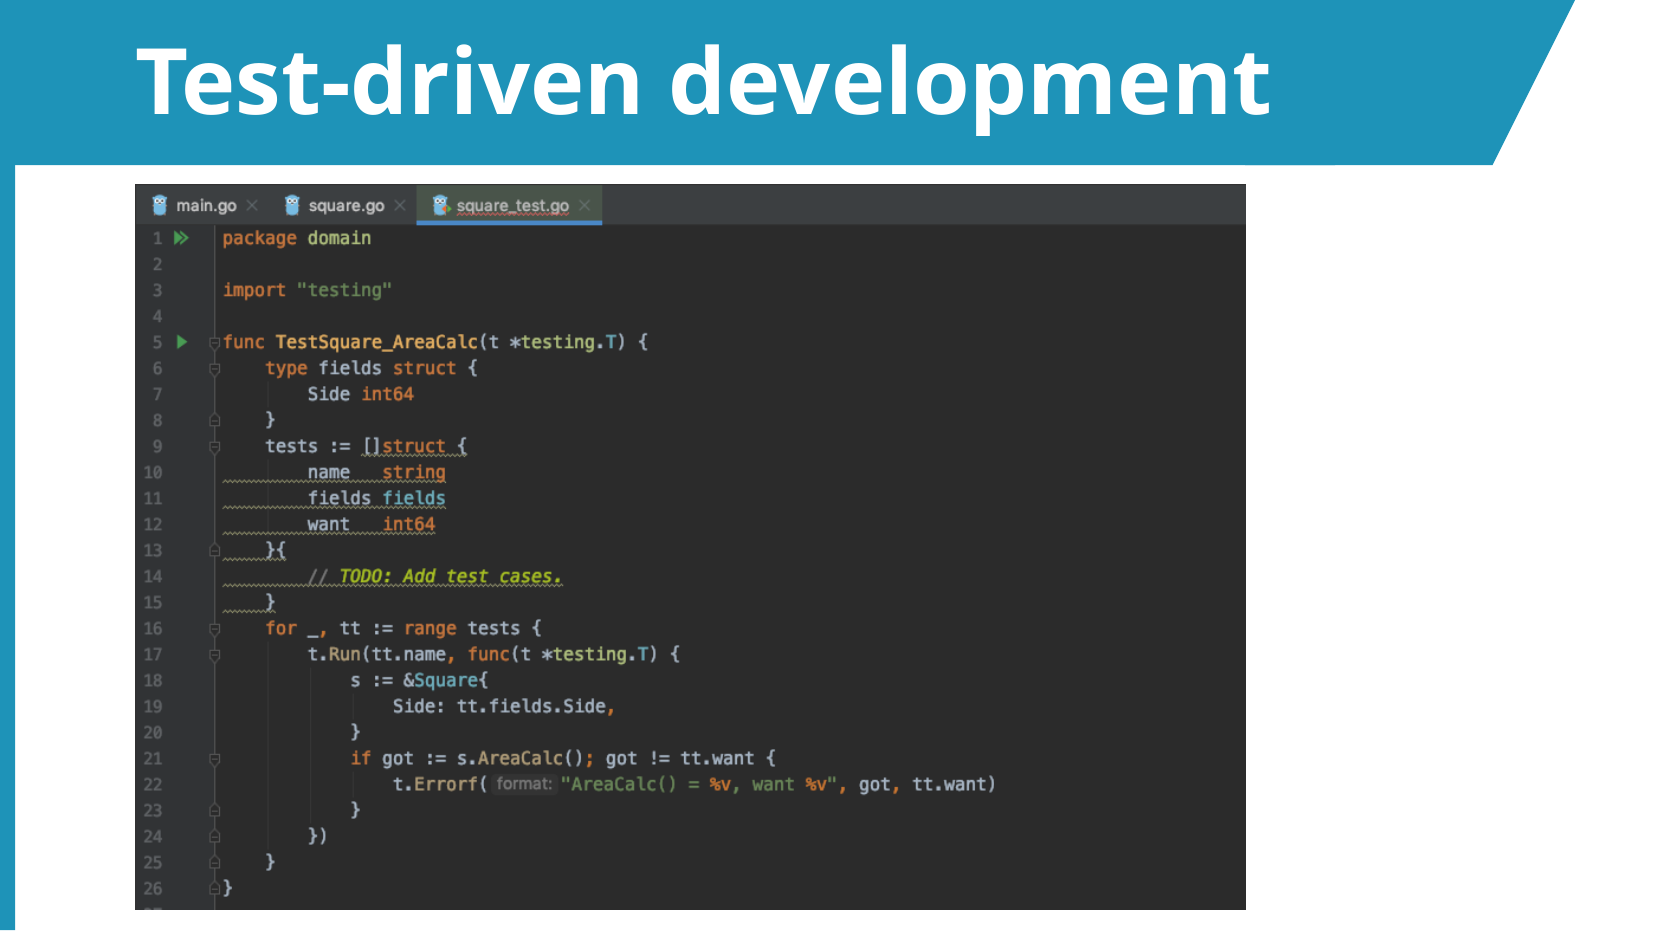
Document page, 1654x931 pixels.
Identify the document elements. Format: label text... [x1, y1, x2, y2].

text_box [0, 0, 135, 931]
text_box [1366, 0, 1576, 166]
title Test-driven development [135, 0, 1366, 191]
picture [135, 184, 1246, 910]
